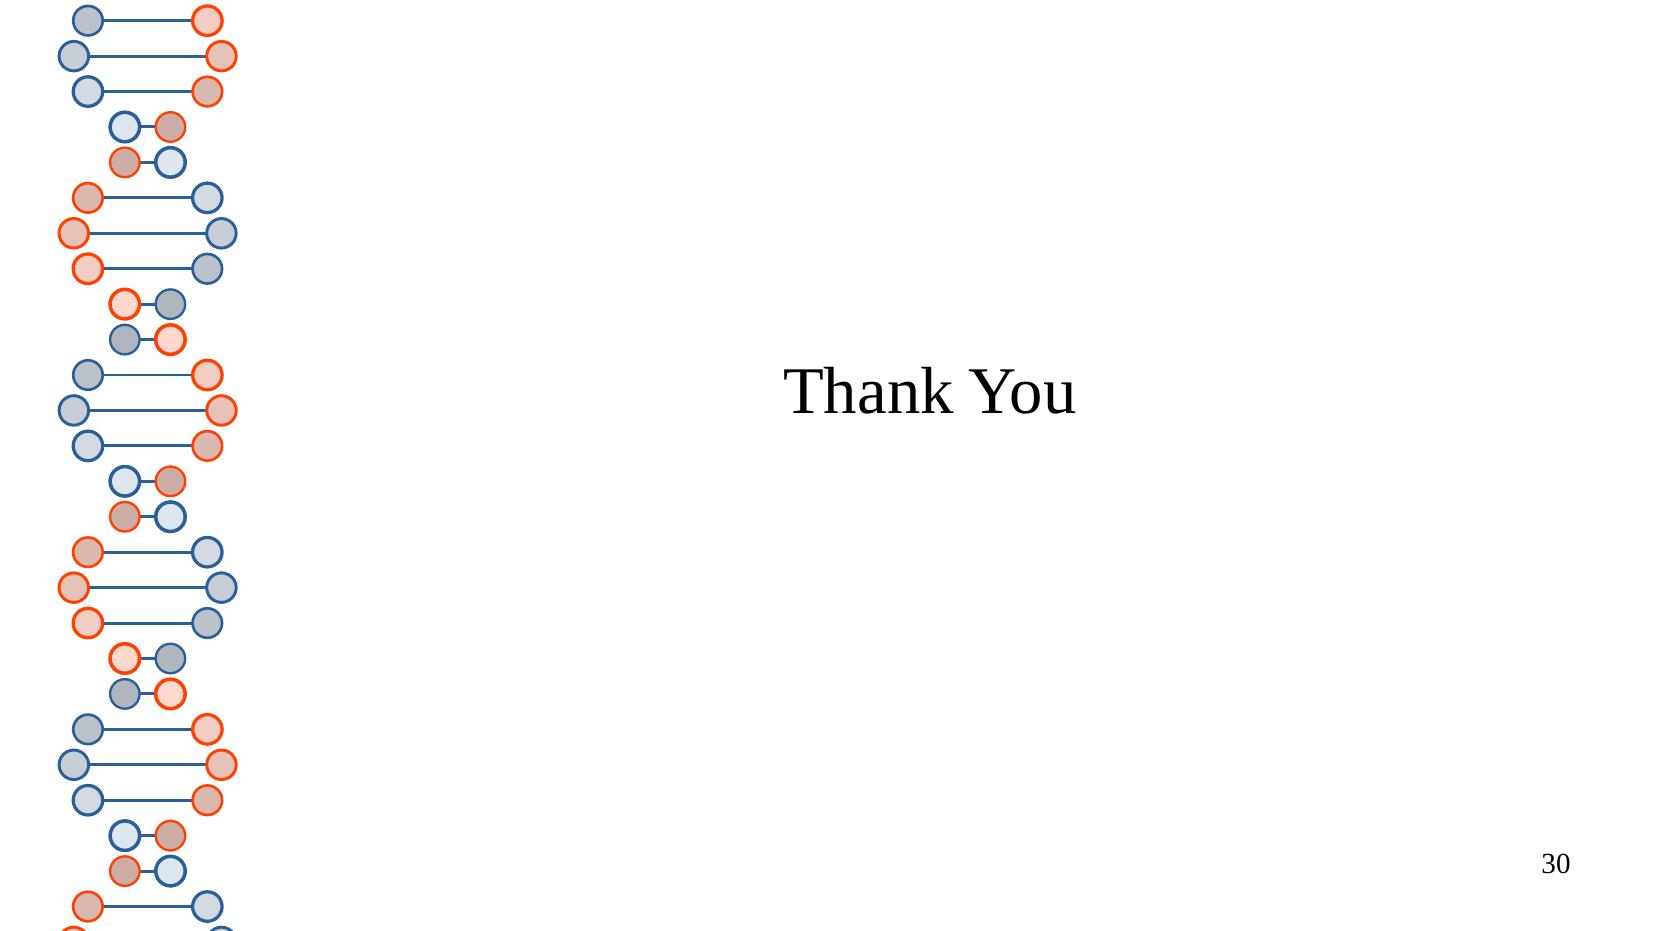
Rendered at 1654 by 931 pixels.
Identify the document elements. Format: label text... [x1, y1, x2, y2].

subtitle Thank You [265, 35, 1595, 748]
